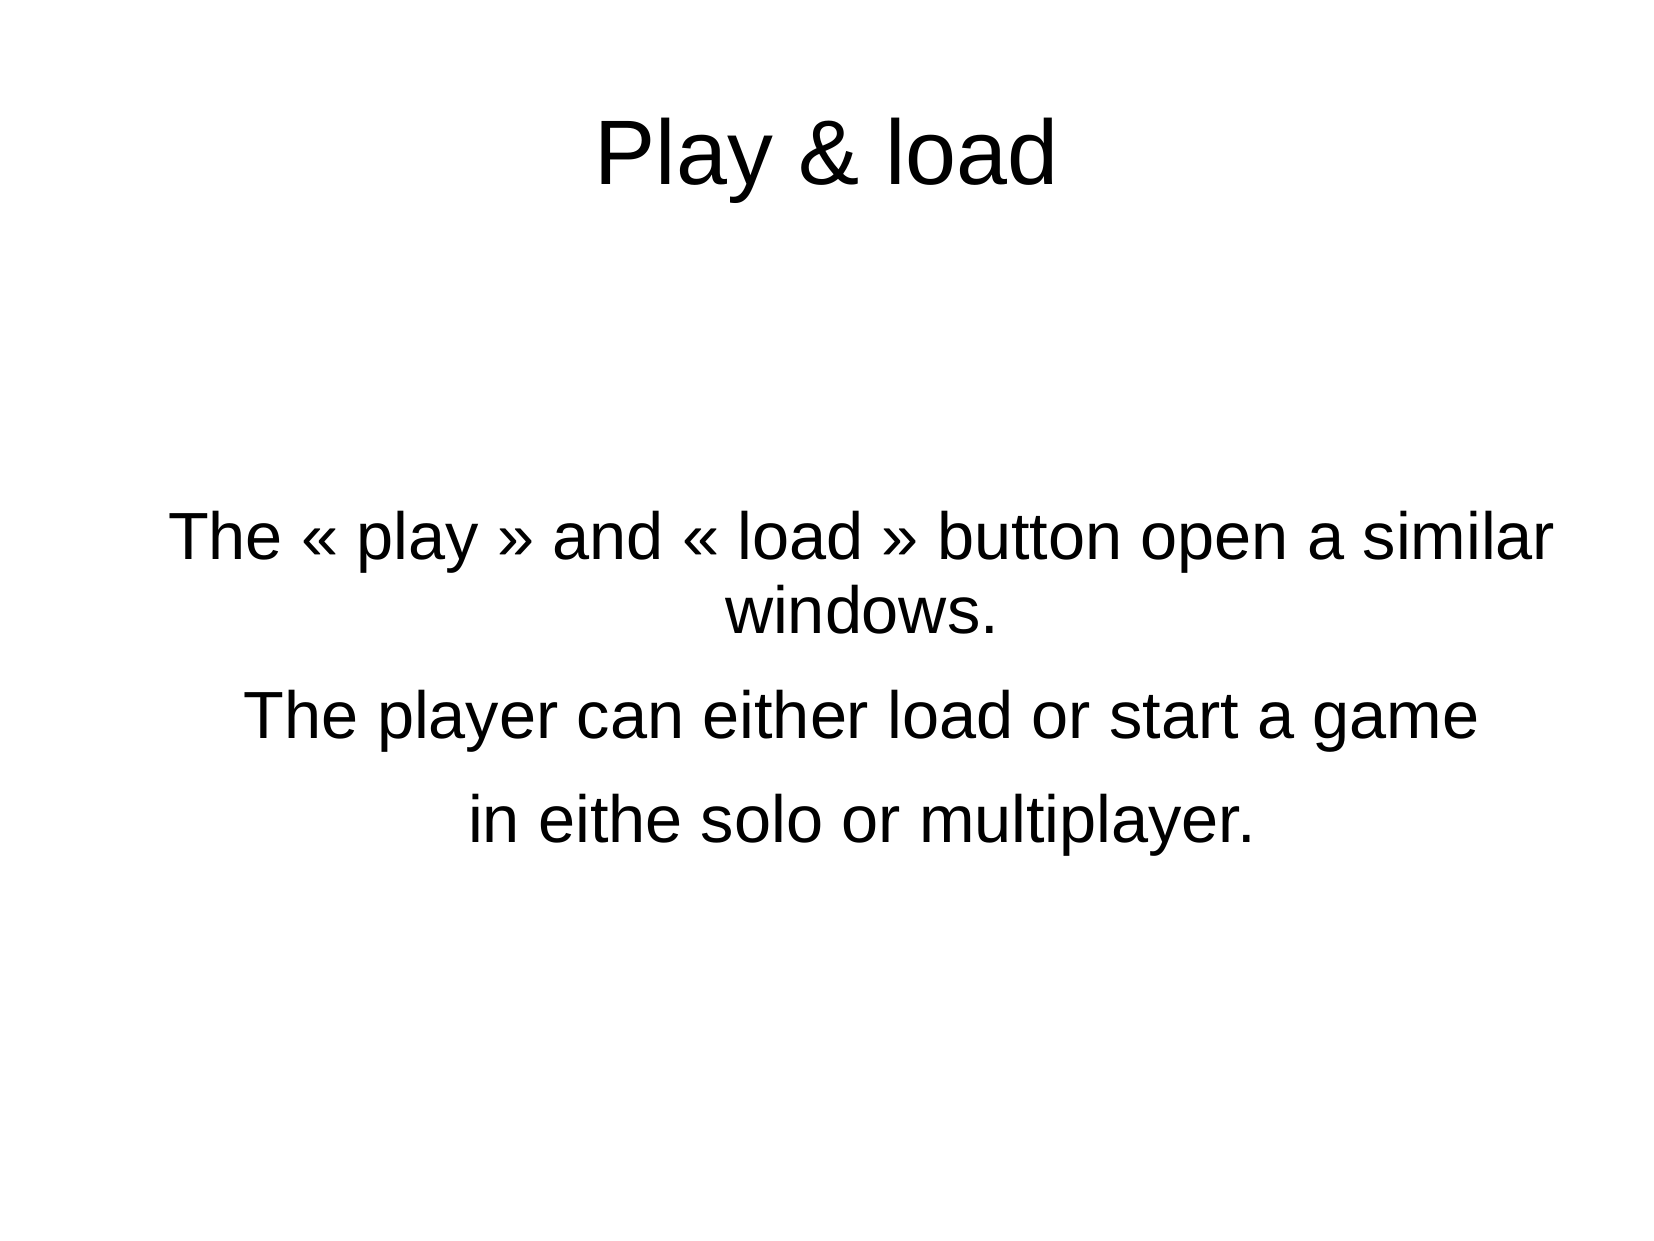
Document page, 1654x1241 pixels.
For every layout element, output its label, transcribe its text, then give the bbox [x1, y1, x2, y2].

list The « play » and « load » button open a similar windows. The player can either load or start a game in eithe solo or multiplayer. [82, 290, 1571, 1109]
title Play & load [82, 49, 1571, 257]
